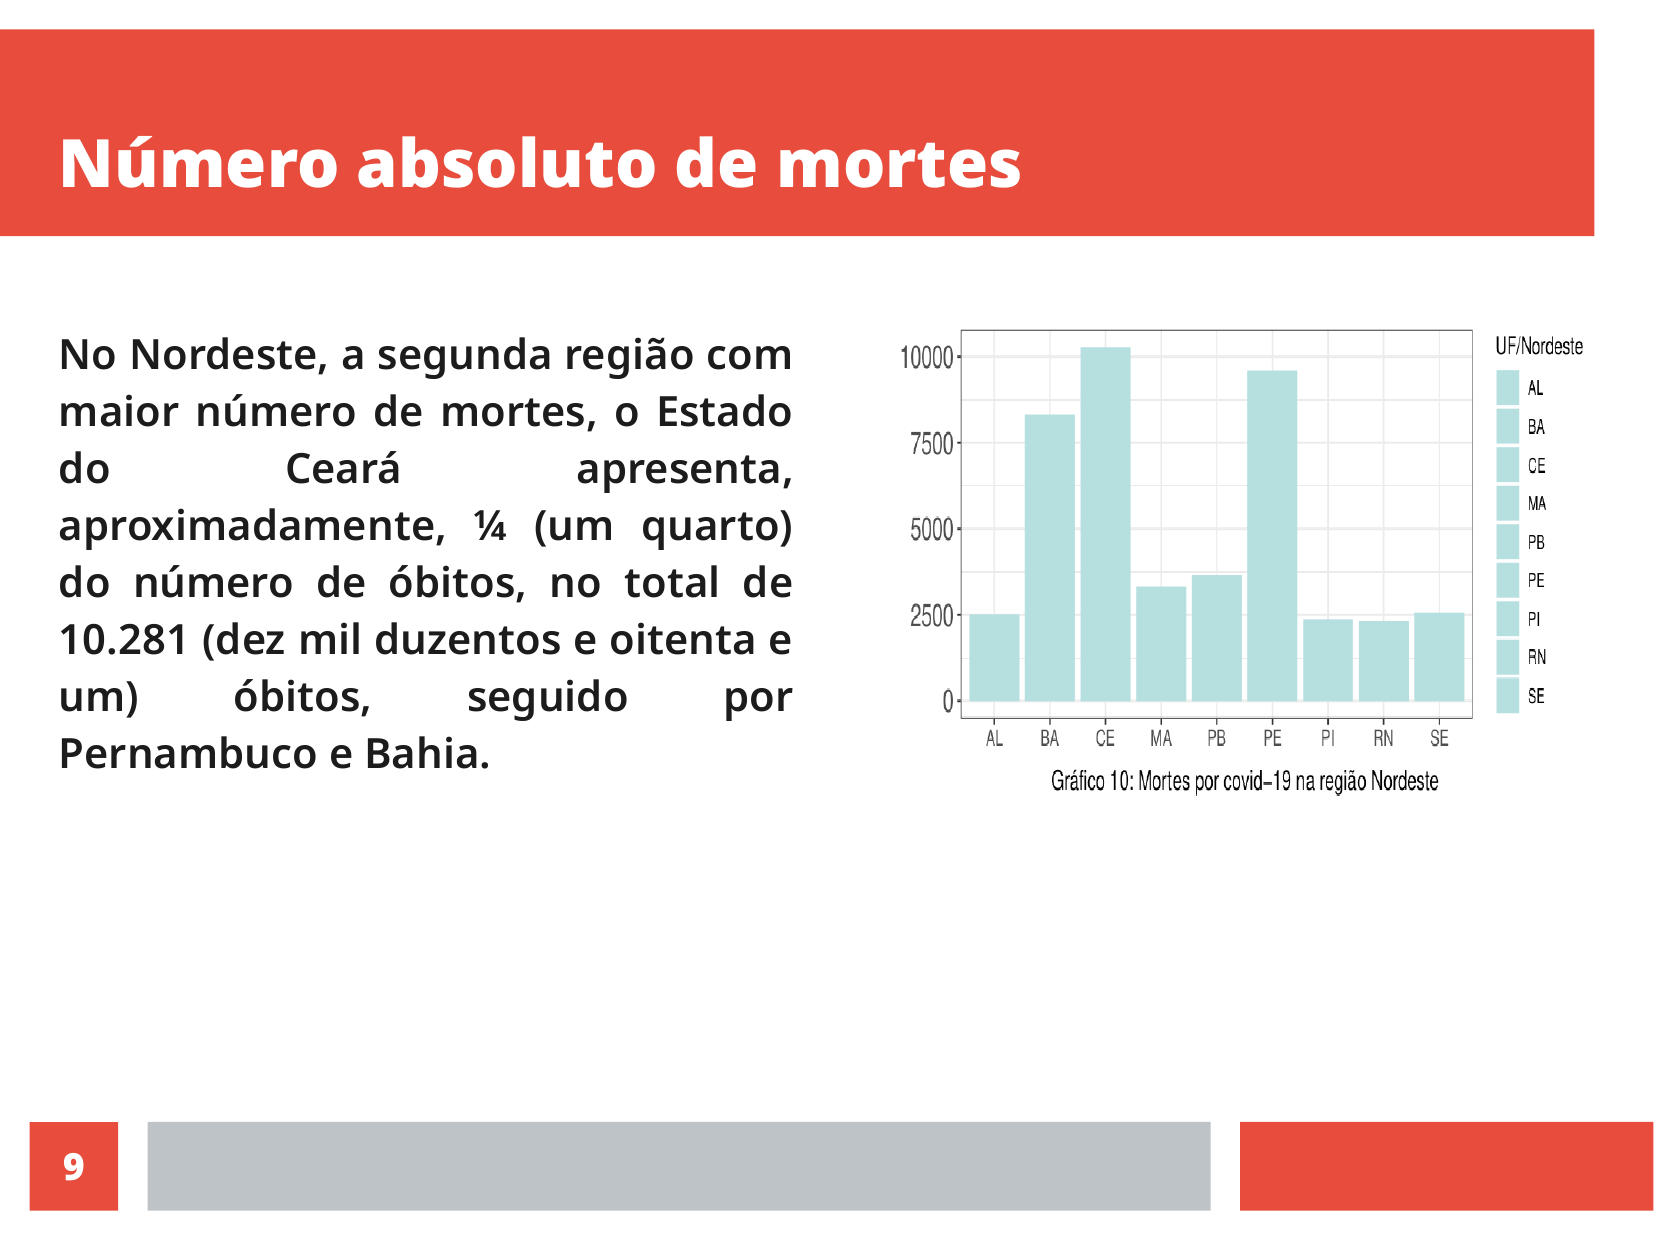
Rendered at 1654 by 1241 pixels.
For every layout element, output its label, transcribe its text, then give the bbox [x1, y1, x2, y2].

list No Nordeste, a segunda região com maior número de mortes, o Estado do Ceará apresenta, aproximadamente, ¼ (um quarto) do número de óbitos, no total de 10.281 (dez mil duzentos e oitenta e um) óbitos, seguido por Pernambuco e Bahia. [59, 324, 794, 1093]
picture [874, 306, 1609, 851]
title Número absoluto de mortes [59, 59, 1595, 207]
